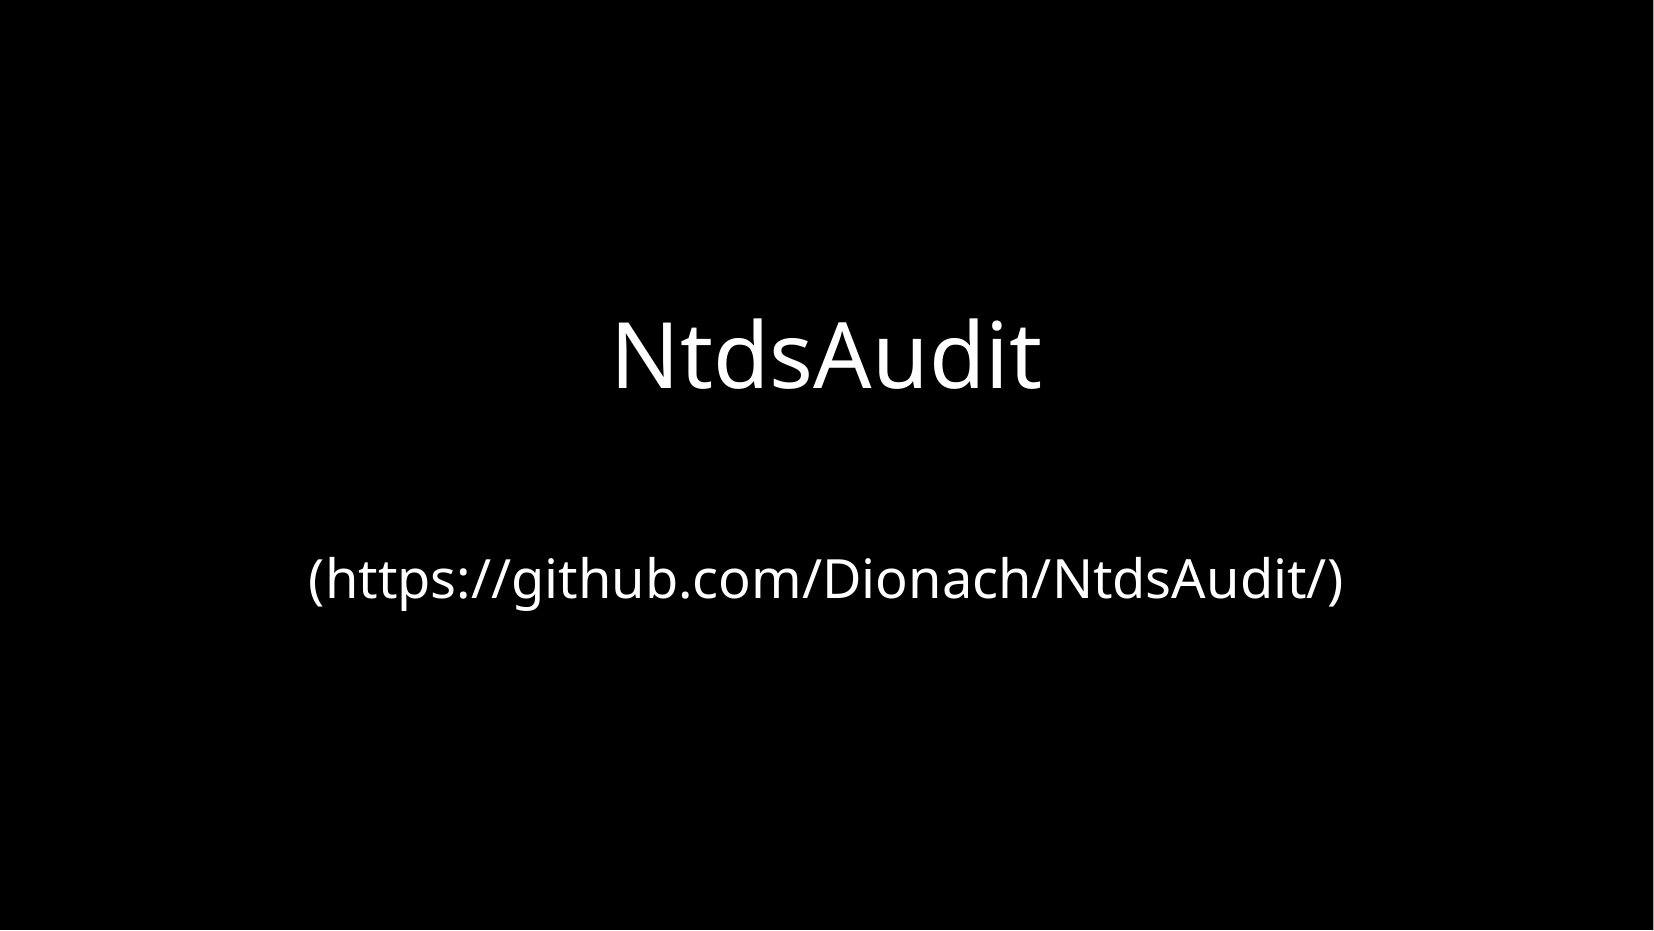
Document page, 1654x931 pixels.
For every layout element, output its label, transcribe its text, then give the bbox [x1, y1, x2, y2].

title NtdsAudit (https://github.com/Dionach/NtdsAudit/) [82, 308, 1571, 597]
